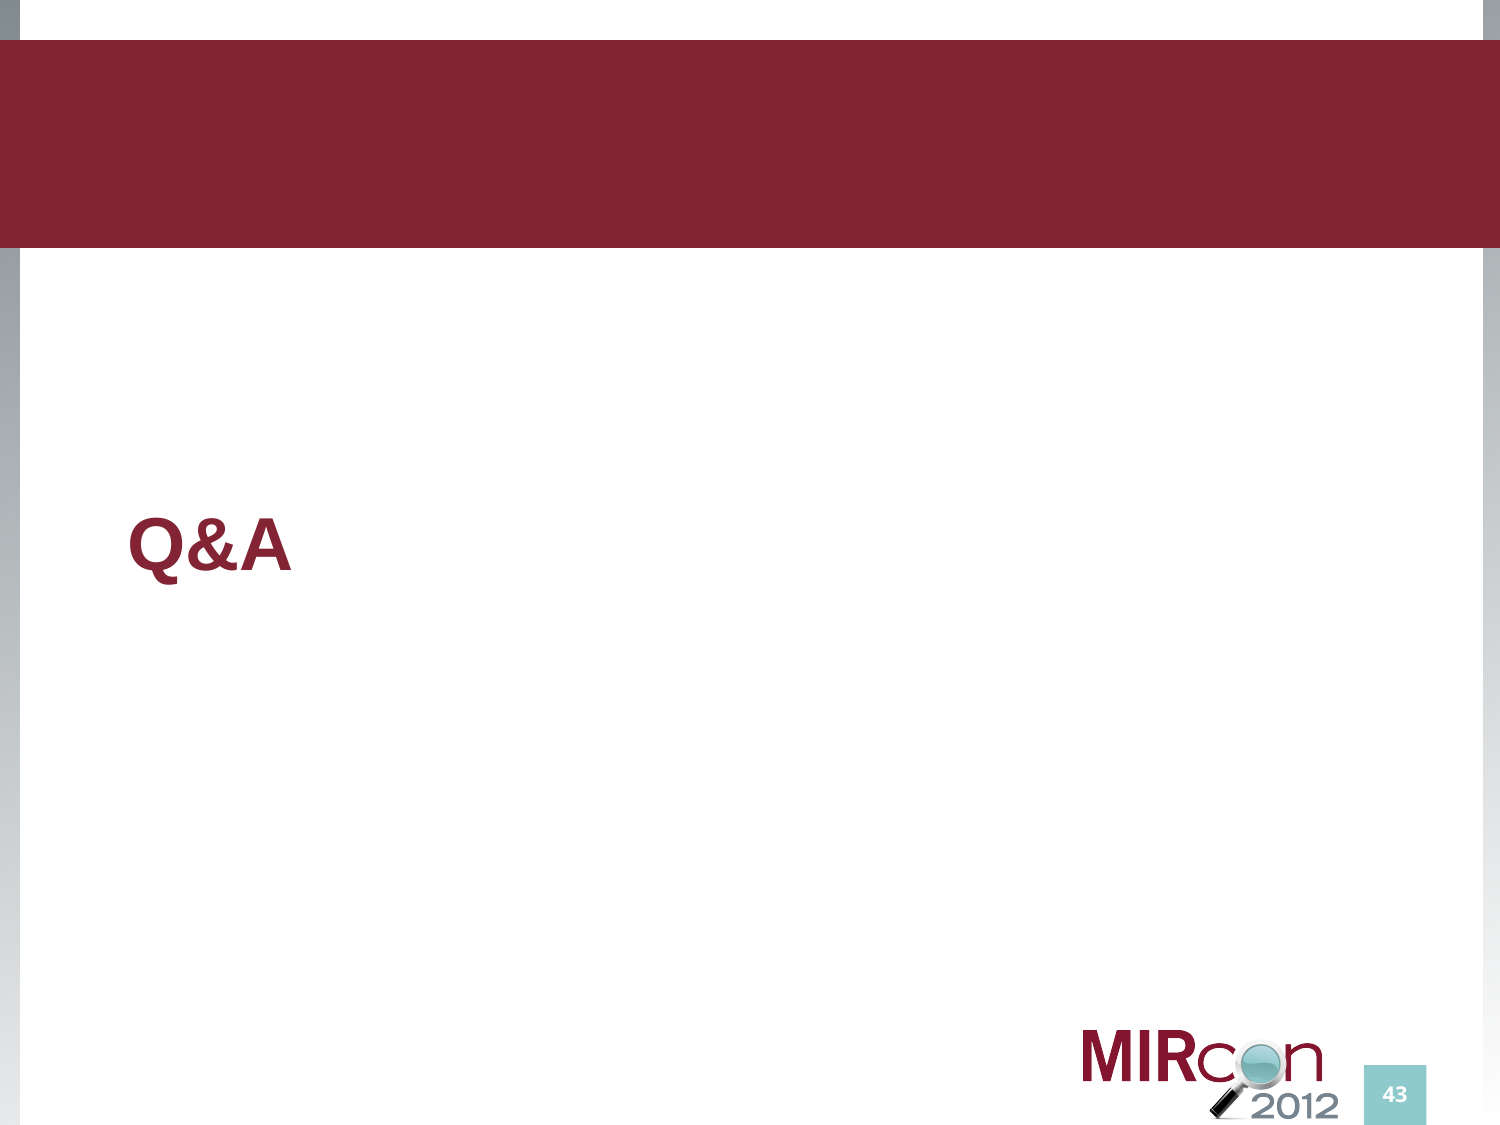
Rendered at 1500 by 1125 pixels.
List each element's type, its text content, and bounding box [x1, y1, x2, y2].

title Q&A [112, 346, 1388, 601]
